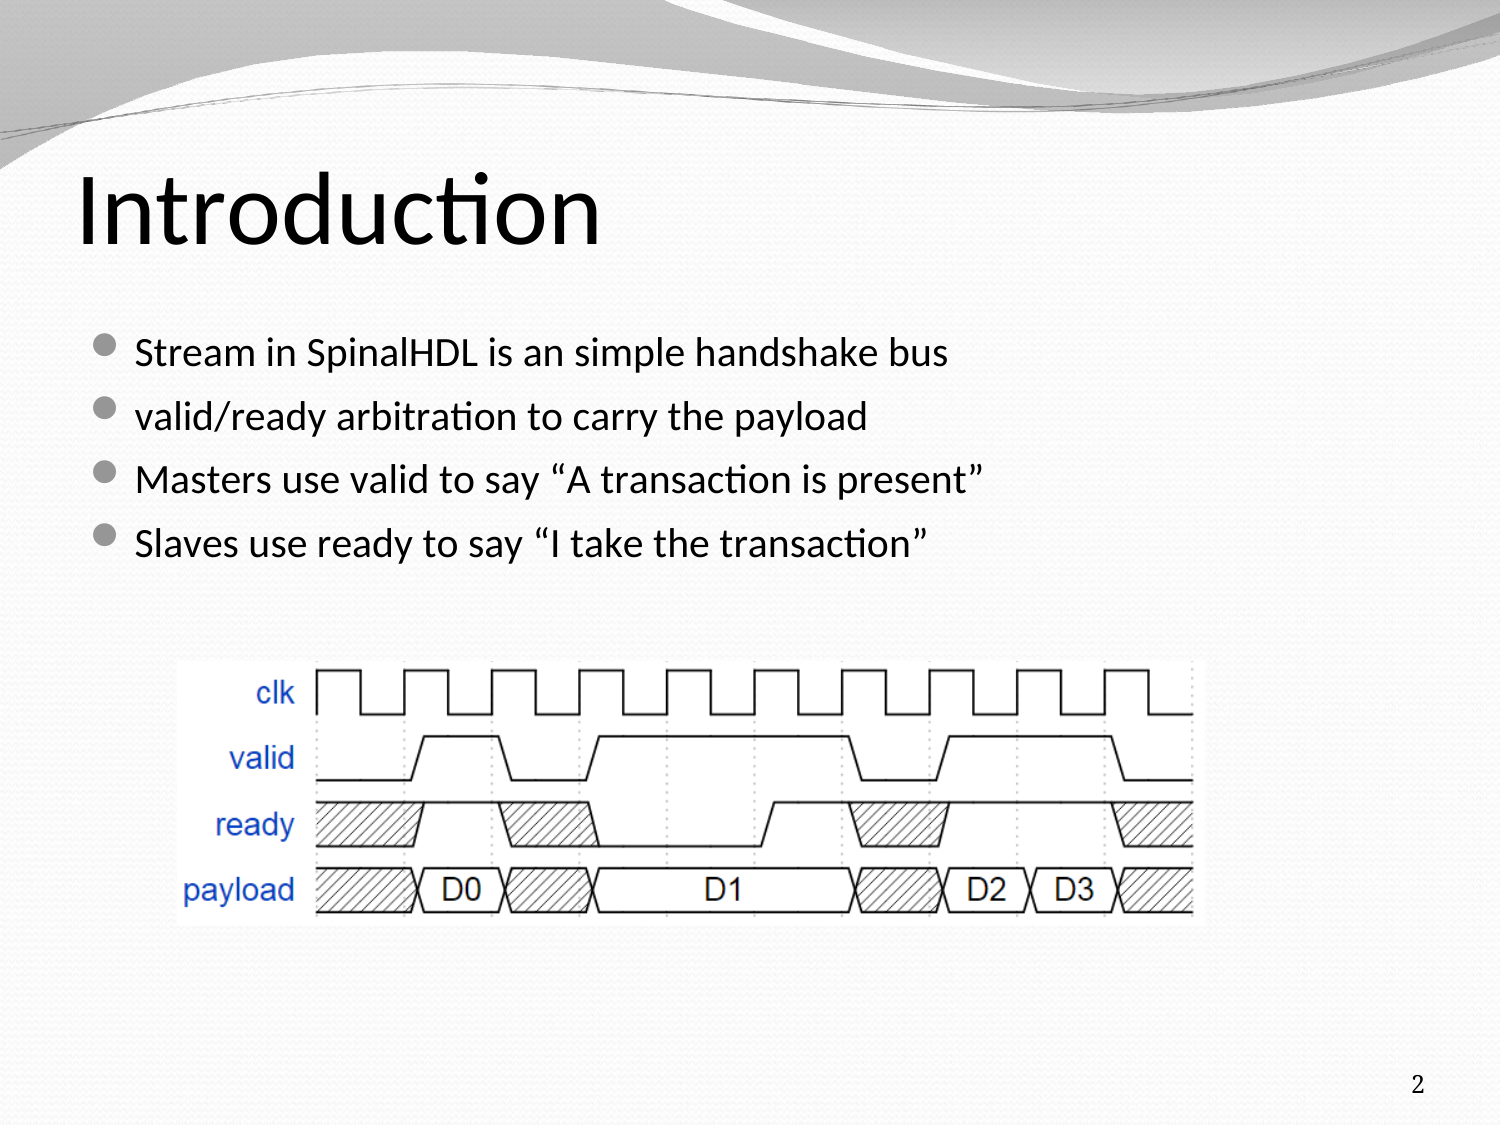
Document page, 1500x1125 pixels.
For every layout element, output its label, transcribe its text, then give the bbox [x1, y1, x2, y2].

text_box <numéro> [1299, 1042, 1426, 1103]
title Introduction [75, 78, 1426, 266]
picture [0, 0, 1500, 1125]
list Stream in SpinalHDL is an simple handshake bus valid/ready arbitration to carry the payload Masters use valid to say “A transaction is present” Slaves use ready to say “I take the transaction” [75, 317, 1426, 1038]
